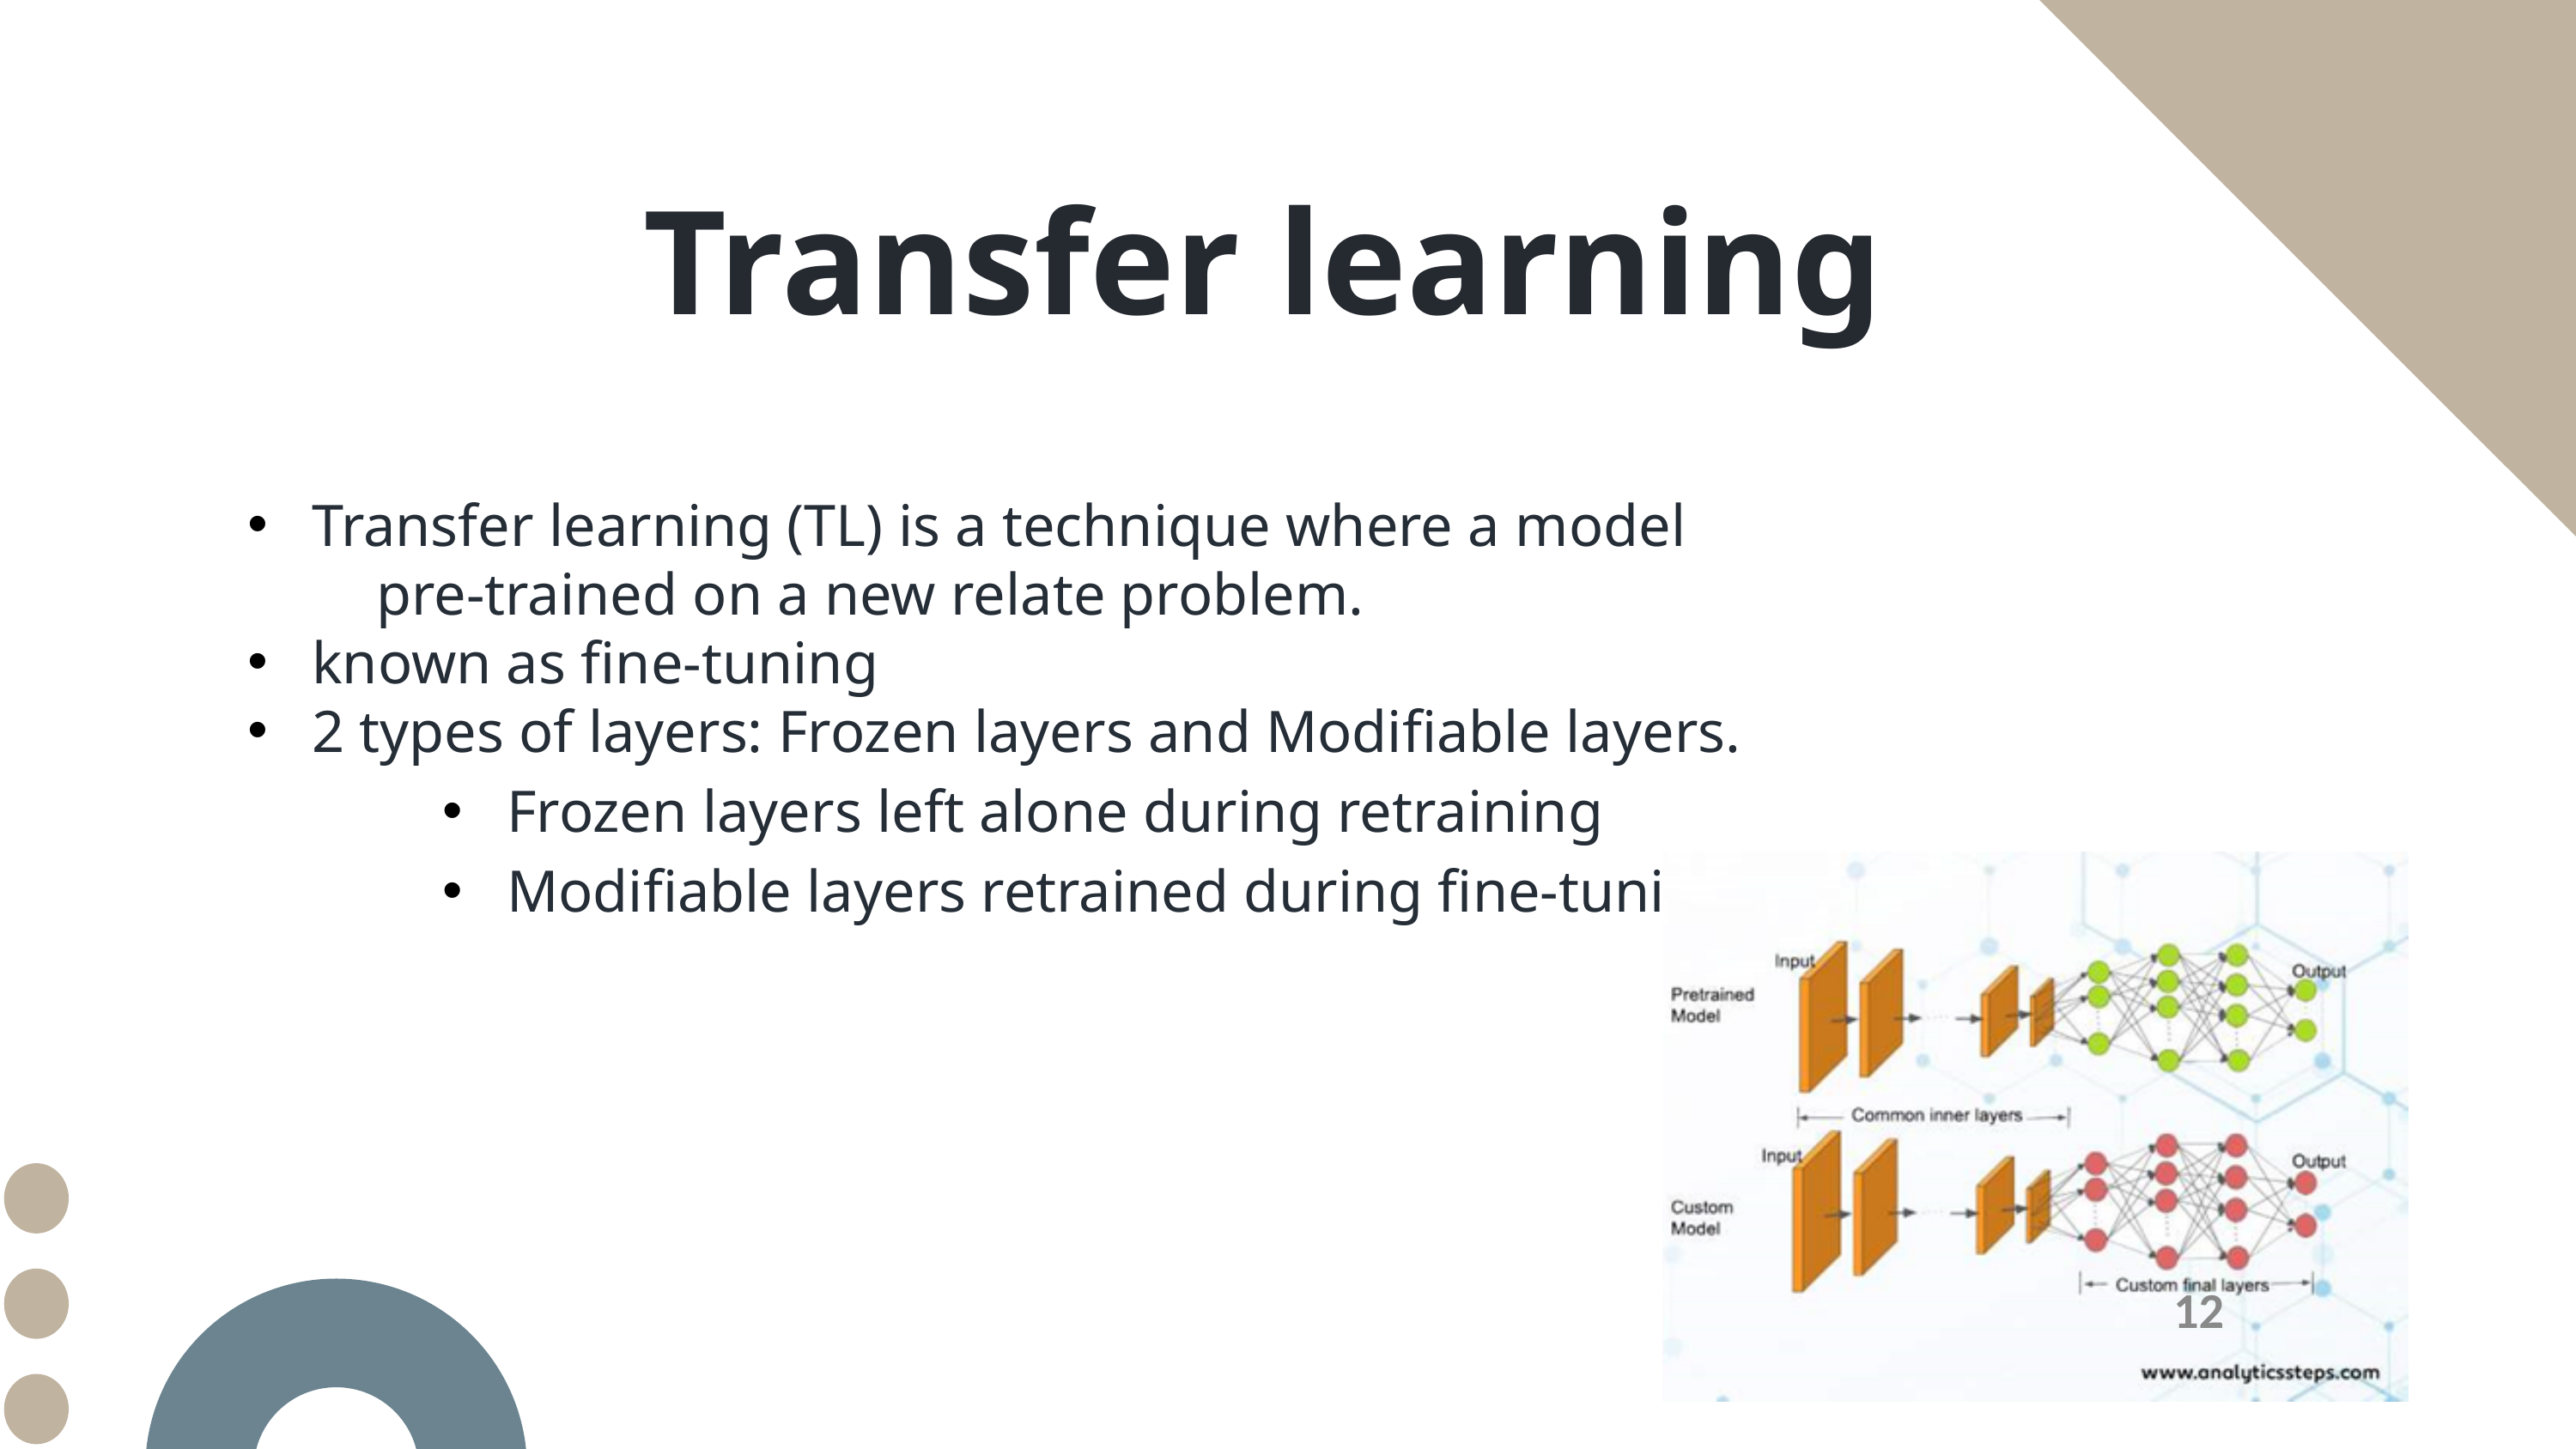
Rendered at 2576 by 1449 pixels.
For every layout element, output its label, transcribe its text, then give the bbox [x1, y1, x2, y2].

text_box Transfer learning [527, 227, 1999, 346]
text_box [2021, 0, 2576, 562]
text_box [144, 1278, 528, 1449]
slide_number 12 [2160, 1271, 2461, 1324]
text_box [0, 1158, 73, 1449]
picture [1662, 852, 2409, 1402]
text_box Transfer learning (TL) is a technique where a model pre-trained on a new relate problem. known as fine-tuning 2 types of layers: Frozen layers and Modifiable layers. Frozen layers left alone during retraining Modifiable layers retrained during fine-tuning [247, 488, 1794, 922]
